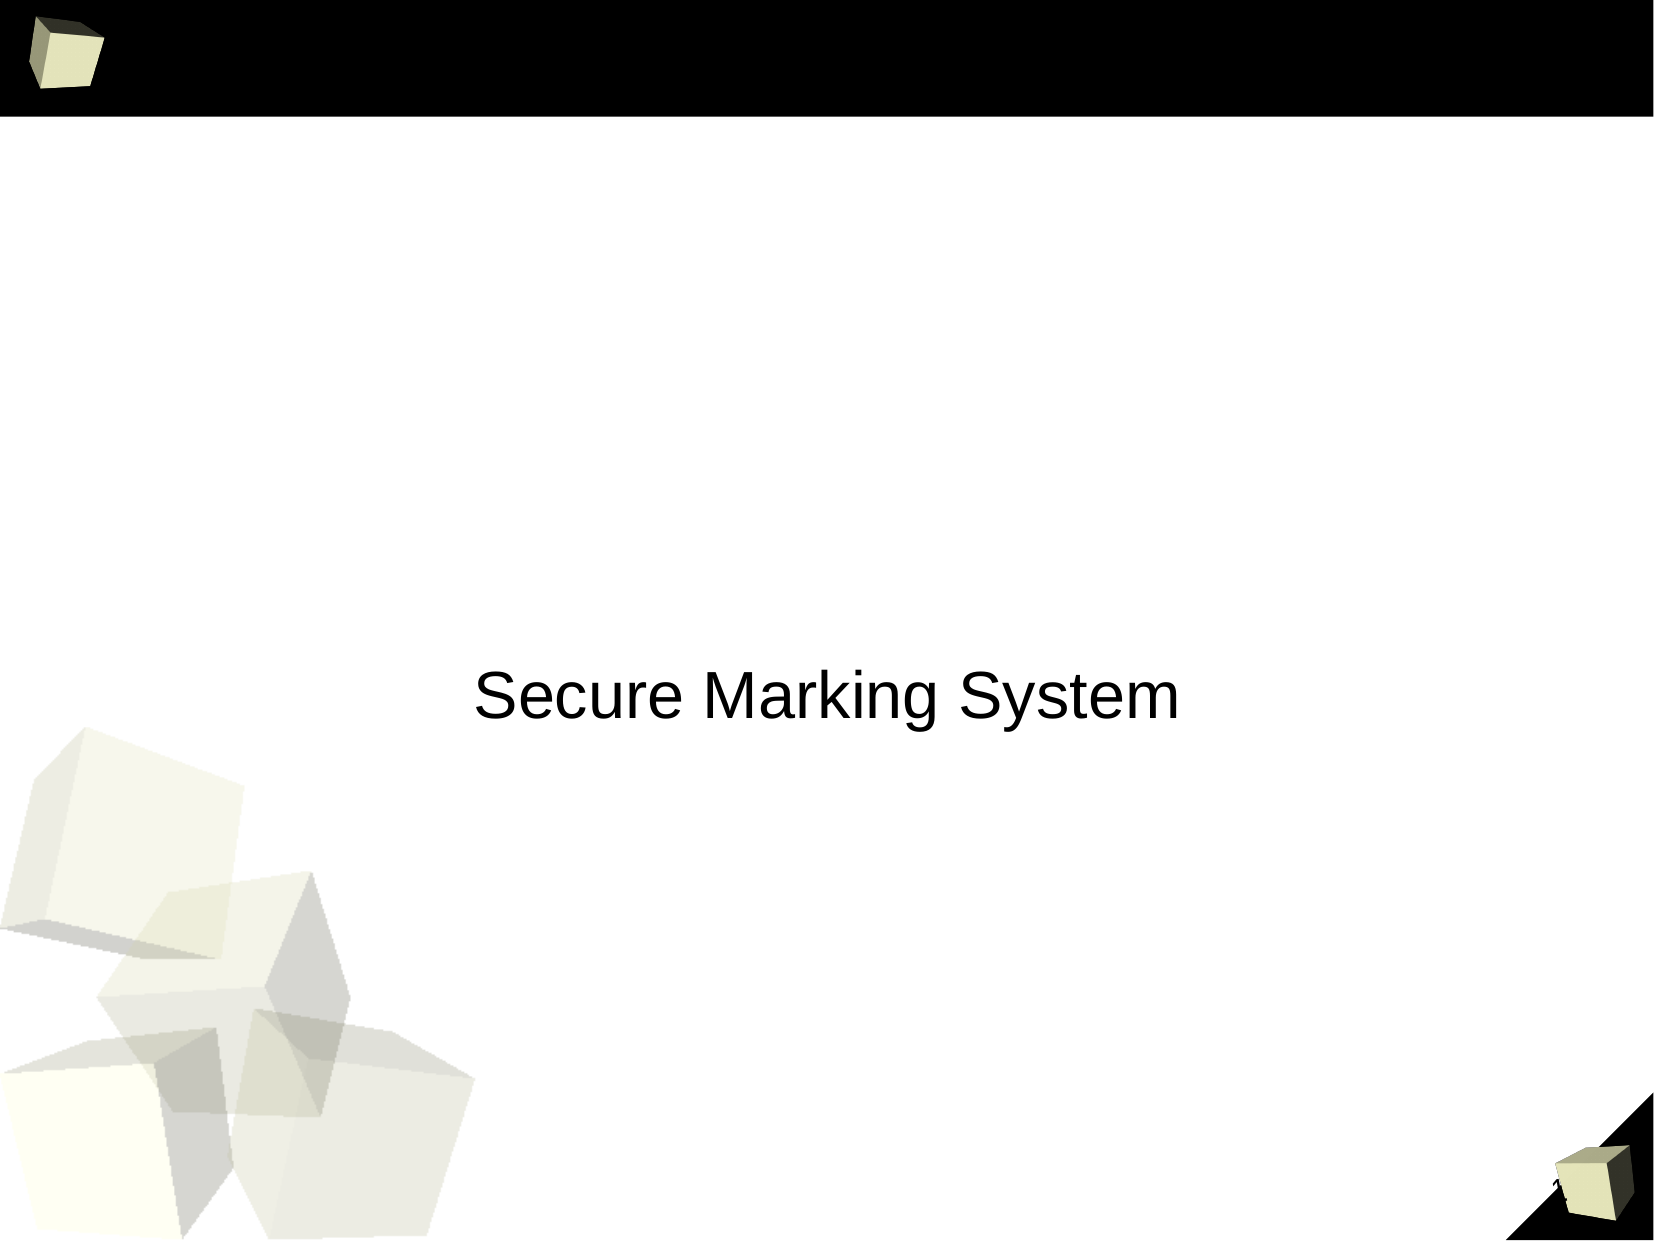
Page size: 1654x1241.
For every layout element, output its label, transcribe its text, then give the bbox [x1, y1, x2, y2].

picture [0, 726, 477, 1241]
subtitle Secure Marking System [44, 177, 1611, 1214]
